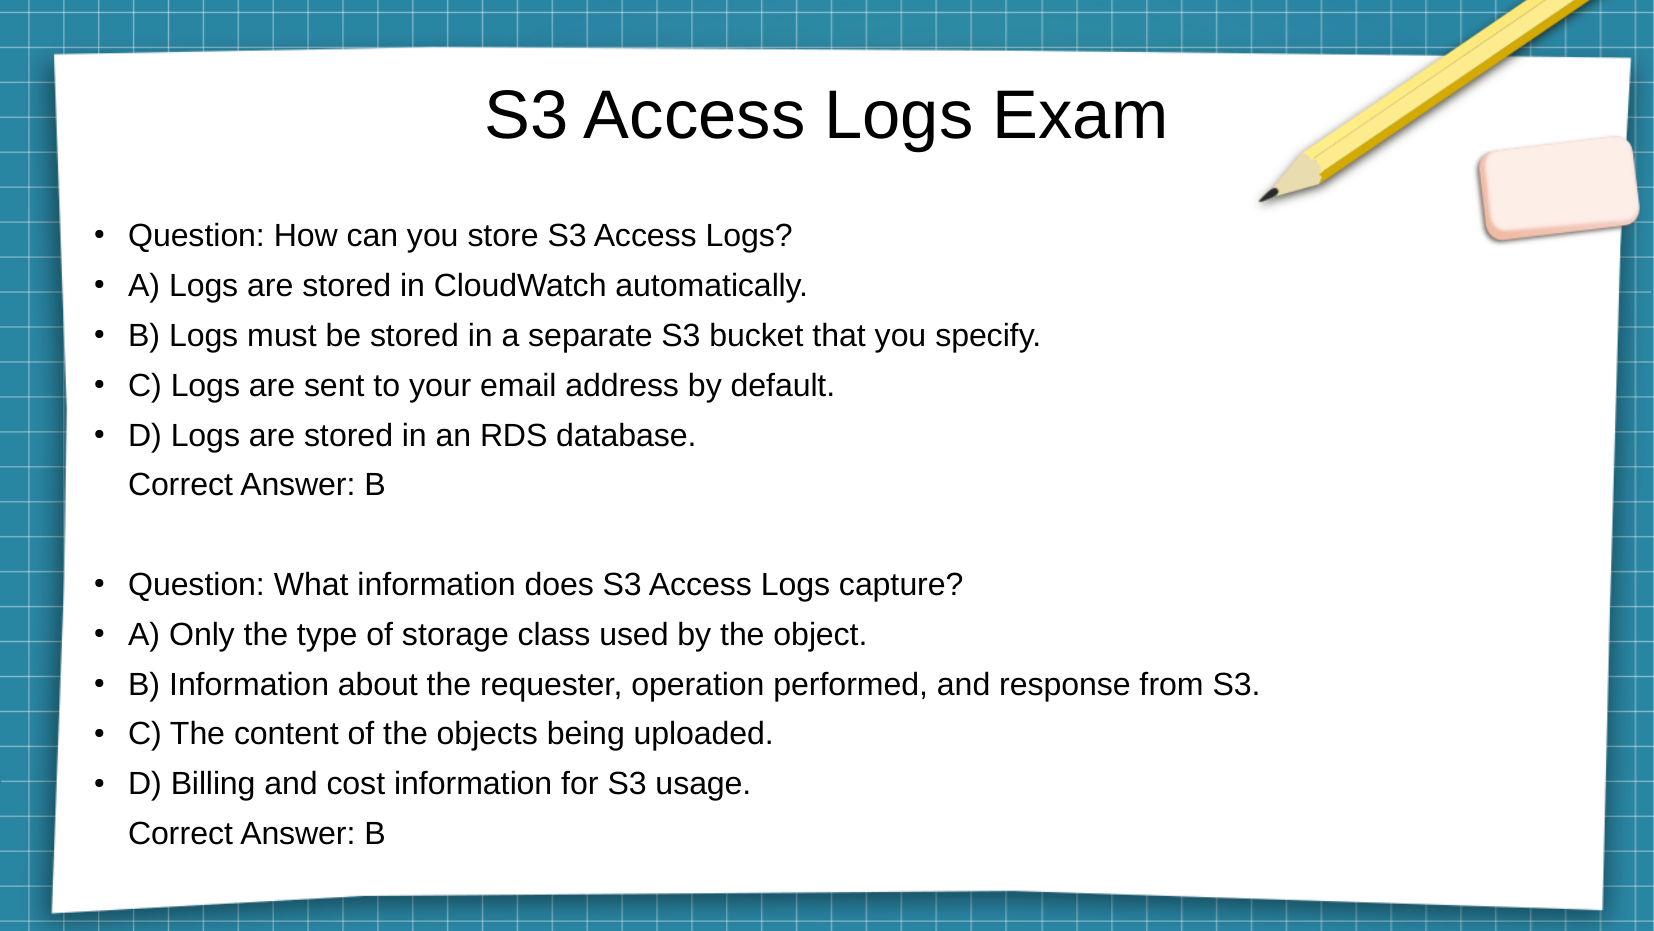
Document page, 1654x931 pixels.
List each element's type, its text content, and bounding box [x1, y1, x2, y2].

list Question: How can you store S3 Access Logs? A) Logs are stored in CloudWatch automatically. B) Logs must be stored in a separate S3 bucket that you specify. C) Logs are sent to your email address by default. D) Logs are stored in an RDS database. Correct Answer: B Question: What information does S3 Access Logs capture? A) Only the type of storage class used by the object. B) Information about the requester, operation performed, and response from S3. C) The content of the objects being uploaded. D) Billing and cost information for S3 usage. Correct Answer: B [82, 217, 1571, 863]
picture [0, 0, 1654, 931]
title S3 Access Logs Exam [82, 37, 1571, 193]
